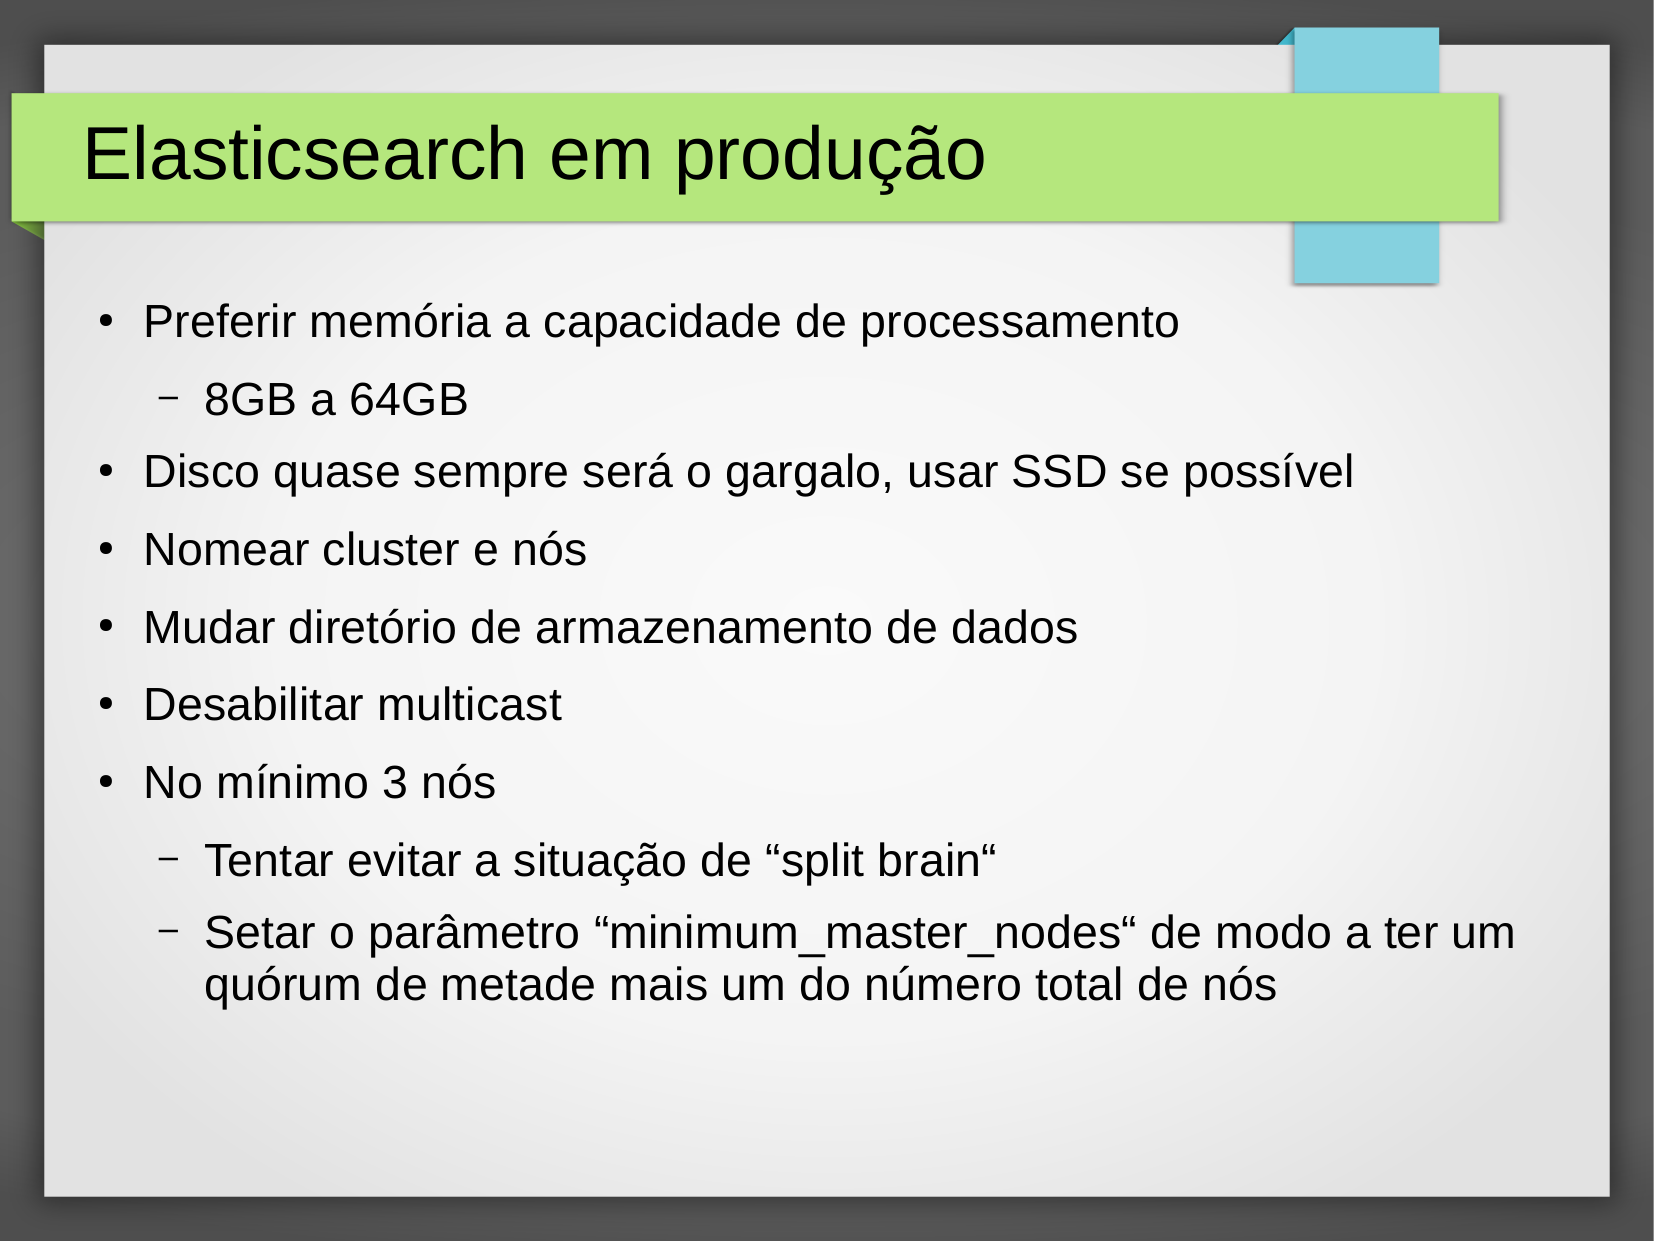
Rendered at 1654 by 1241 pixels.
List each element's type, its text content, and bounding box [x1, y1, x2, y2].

picture [0, 0, 1654, 1241]
list Preferir memória a capacidade de processamento 8GB a 64GB Disco quase sempre será o gargalo, usar SSD se possível Nomear cluster e nós Mudar diretório de armazenamento de dados Desabilitar multicast No mínimo 3 nós Tentar evitar a situação de “split brain“ Setar o parâmetro “minimum_master_nodes“ de modo a ter um quórum de metade mais um do número total de nós [82, 295, 1571, 1015]
title Elasticsearch em produção [82, 94, 1264, 213]
